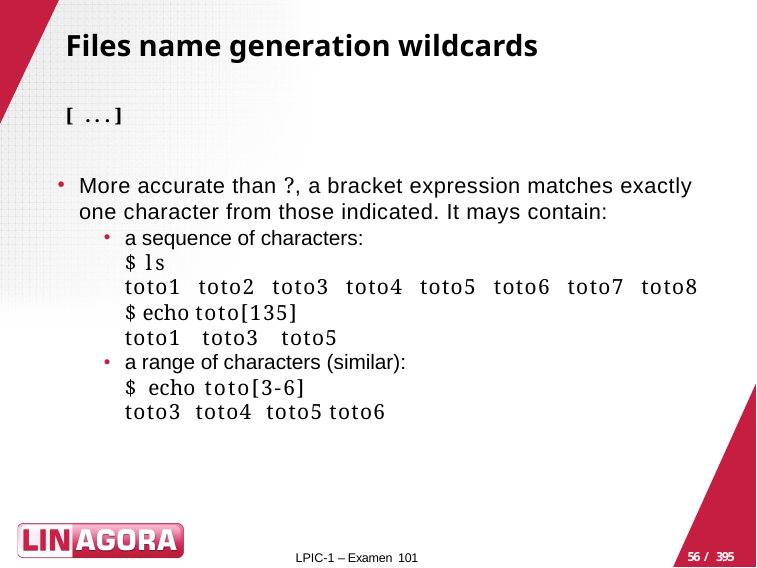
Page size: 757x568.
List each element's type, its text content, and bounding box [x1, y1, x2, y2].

text_box Files name generation wildcards [63, 26, 697, 103]
text_box [17, 520, 184, 562]
picture [0, 0, 352, 352]
text_box LPIC-1 – Examen 101 [293, 549, 420, 568]
text_box [ . . . ] More accurate than ?, a bracket expression matches exactly one character from those indicated. It mays contain: a sequence of characters: $ ls toto1 toto2 toto3 toto4 toto5 toto6 toto7 toto8 $ echo toto[135] toto1 toto3 toto5 a range of characters (similar): $ echo toto[3-6] toto3 toto4 toto5 toto6 [55, 103, 716, 551]
text_box <numéro> / 395 [683, 549, 747, 568]
